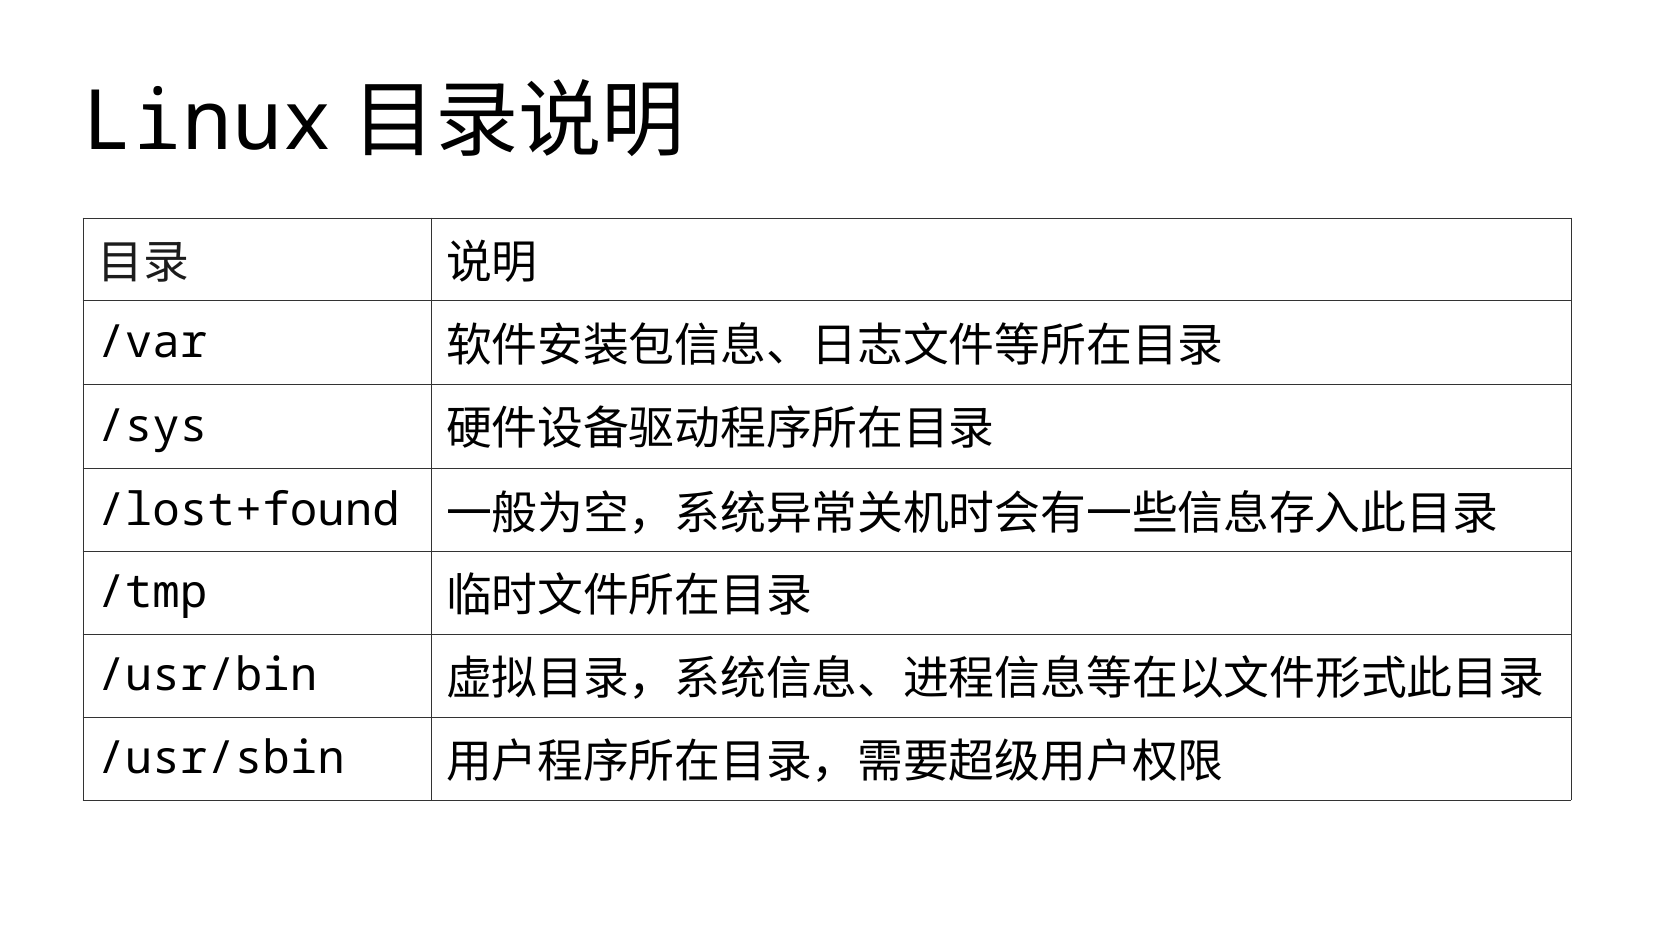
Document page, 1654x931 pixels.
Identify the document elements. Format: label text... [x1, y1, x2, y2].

table_cell /usr/bin [84, 635, 431, 717]
table_cell 软件安装包信息、日志文件等所在目录 [432, 301, 1571, 384]
table_cell 硬件设备驱动程序所在目录 [432, 385, 1571, 468]
table_header 说明 [432, 219, 1571, 300]
title Linux目录说明 [82, 37, 1571, 189]
table_header 目录 [84, 219, 431, 300]
table_cell /sys [84, 385, 431, 468]
table_cell /tmp [84, 552, 431, 634]
table_cell 临时文件所在目录 [432, 552, 1571, 634]
table_cell /var [84, 301, 431, 384]
table_cell /usr/sbin [84, 718, 431, 800]
table_cell 虚拟目录，系统信息、进程信息等在以文件形式此目录 [432, 635, 1571, 717]
table_cell 用户程序所在目录，需要超级用户权限 [432, 718, 1571, 800]
table_cell /lost+found [84, 469, 431, 551]
table_cell 一般为空，系统异常关机时会有一些信息存入此目录 [432, 469, 1571, 551]
